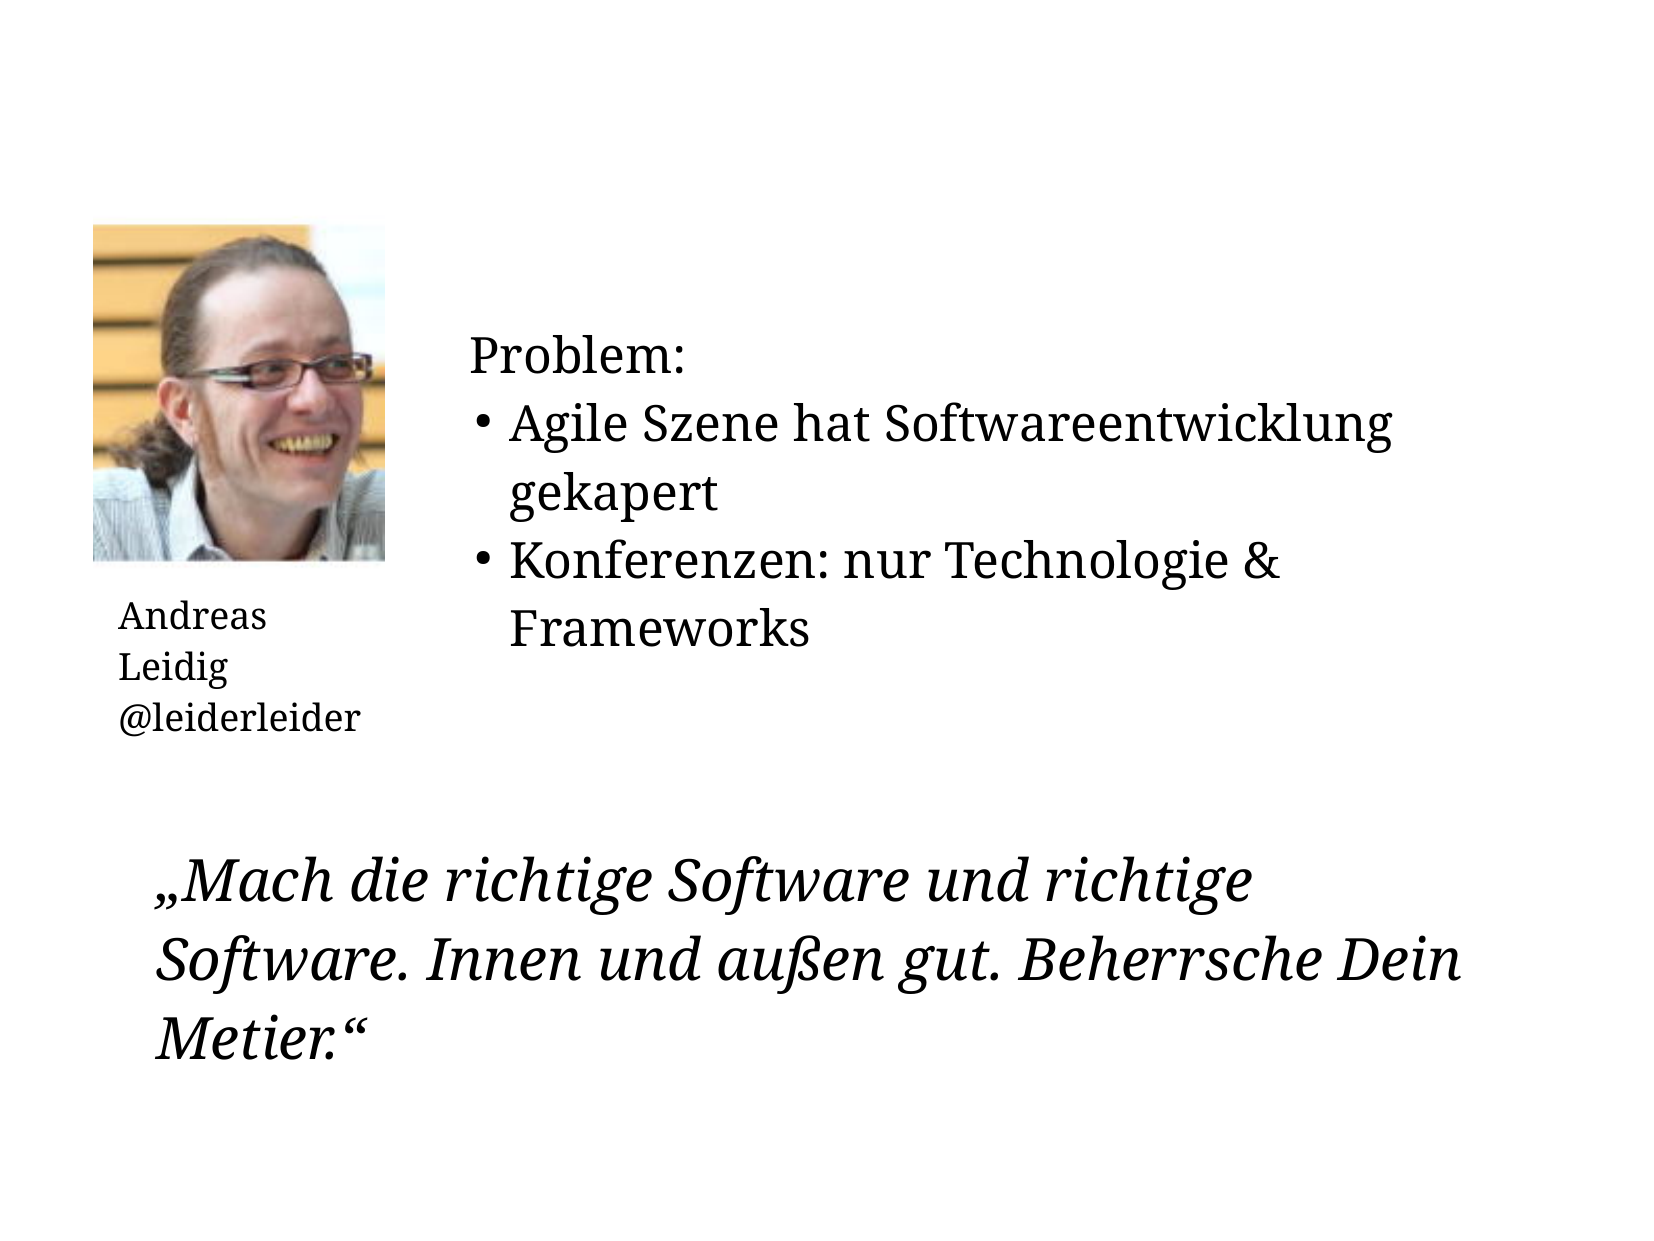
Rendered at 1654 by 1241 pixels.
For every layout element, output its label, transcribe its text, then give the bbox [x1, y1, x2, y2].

text_box „Mach die richtige Software und richtige Software. Innen und außen gut. Beherrsche Dein Metier.“ [141, 831, 1537, 980]
picture [93, 200, 385, 587]
text_box Andreas Leidig @leiderleider [103, 582, 386, 683]
text_box Problem: Agile Szene hat Softwareentwicklung gekapert Konferenzen: nur Technologie & Frameworks [424, 312, 1585, 498]
